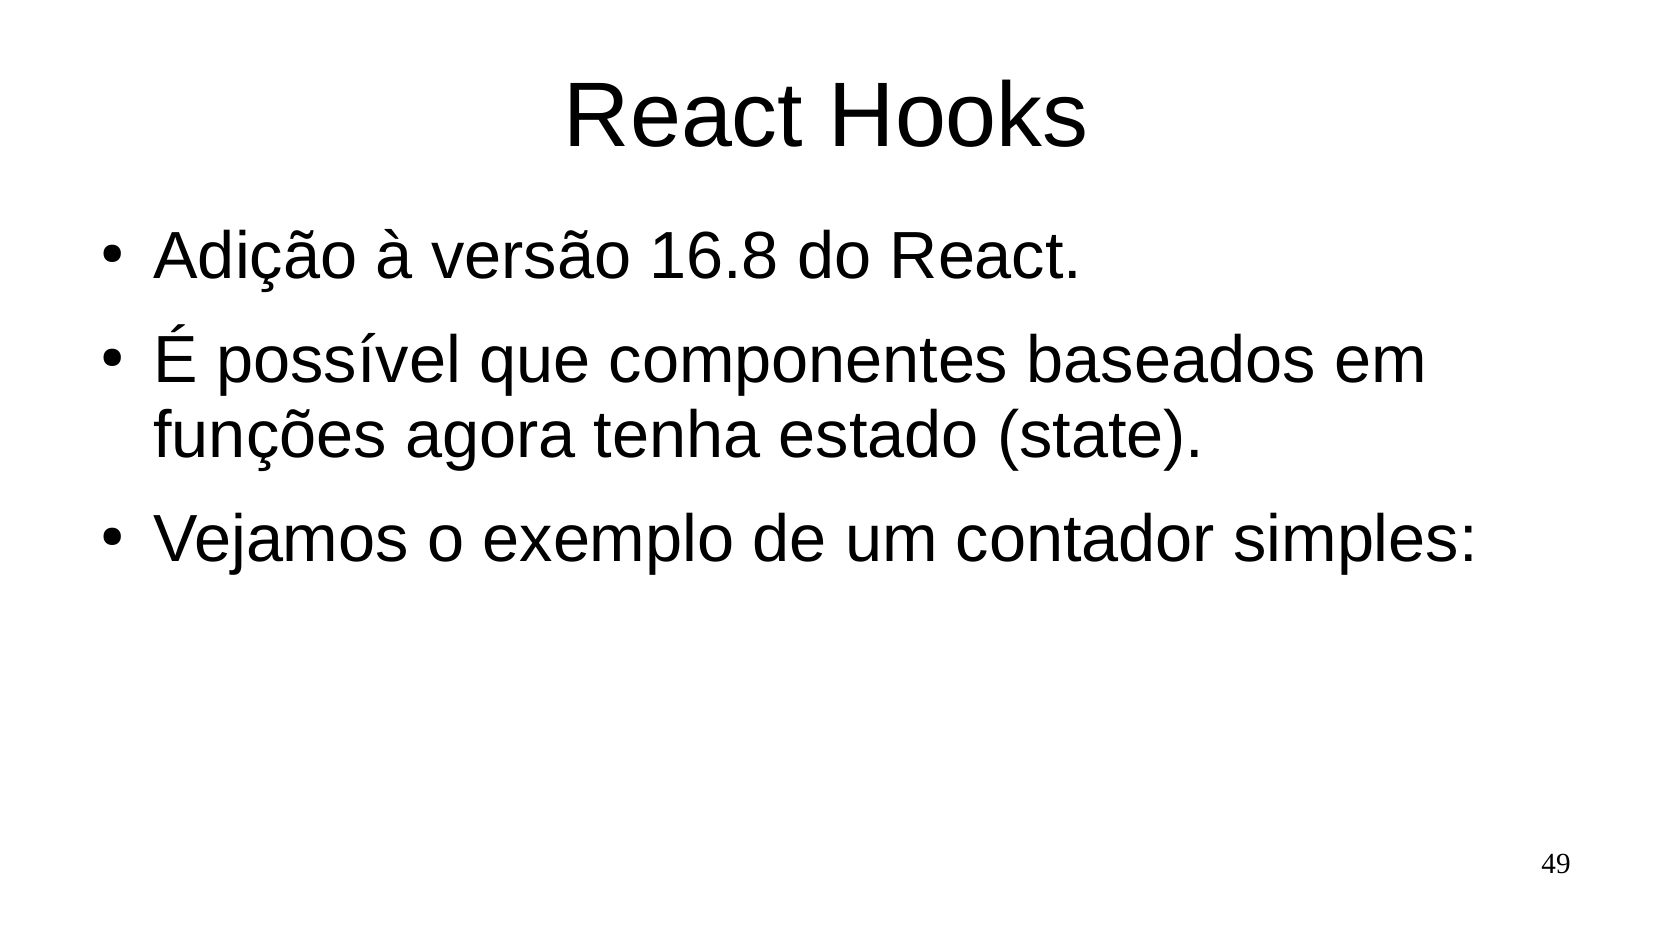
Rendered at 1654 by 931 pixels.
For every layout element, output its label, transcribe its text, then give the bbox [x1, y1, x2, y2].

list Adição à versão 16.8 do React. É possível que componentes baseados em funções agora tenha estado (state). Vejamos o exemplo de um contador simples: [82, 217, 1571, 758]
title React Hooks [82, 37, 1571, 193]
